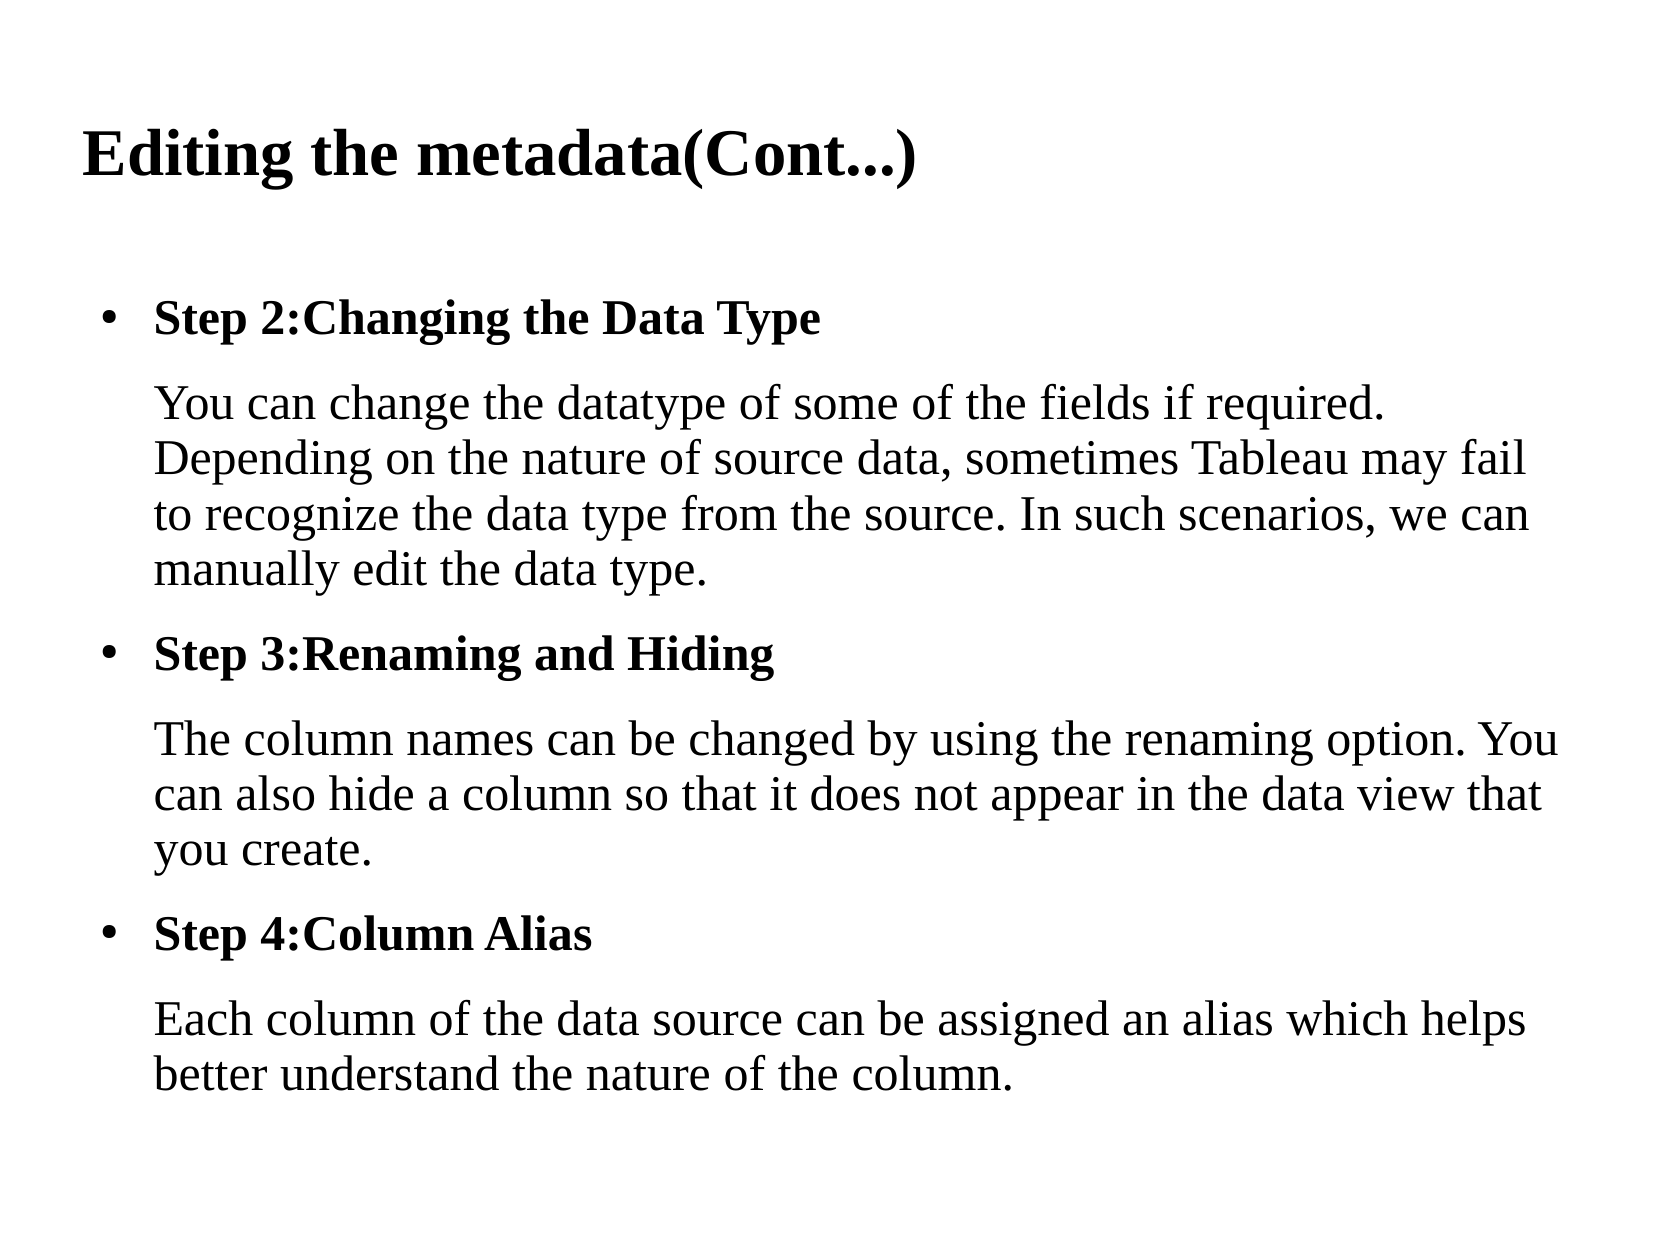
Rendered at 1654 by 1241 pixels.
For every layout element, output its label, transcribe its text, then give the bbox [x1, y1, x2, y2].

list Step 2:Changing the Data Type You can change the datatype of some of the fields if required. Depending on the nature of source data, sometimes Tableau may fail to recognize the data type from the source. In such scenarios, we can manually edit the data type. Step 3:Renaming and Hiding The column names can be changed by using the renaming option. You can also hide a column so that it does not appear in the data view that you create. Step 4:Column Alias Each column of the data source can be assigned an alias which helps better understand the nature of the column. [82, 290, 1571, 1102]
title Editing the metadata(Cont...) [82, 49, 1571, 257]
